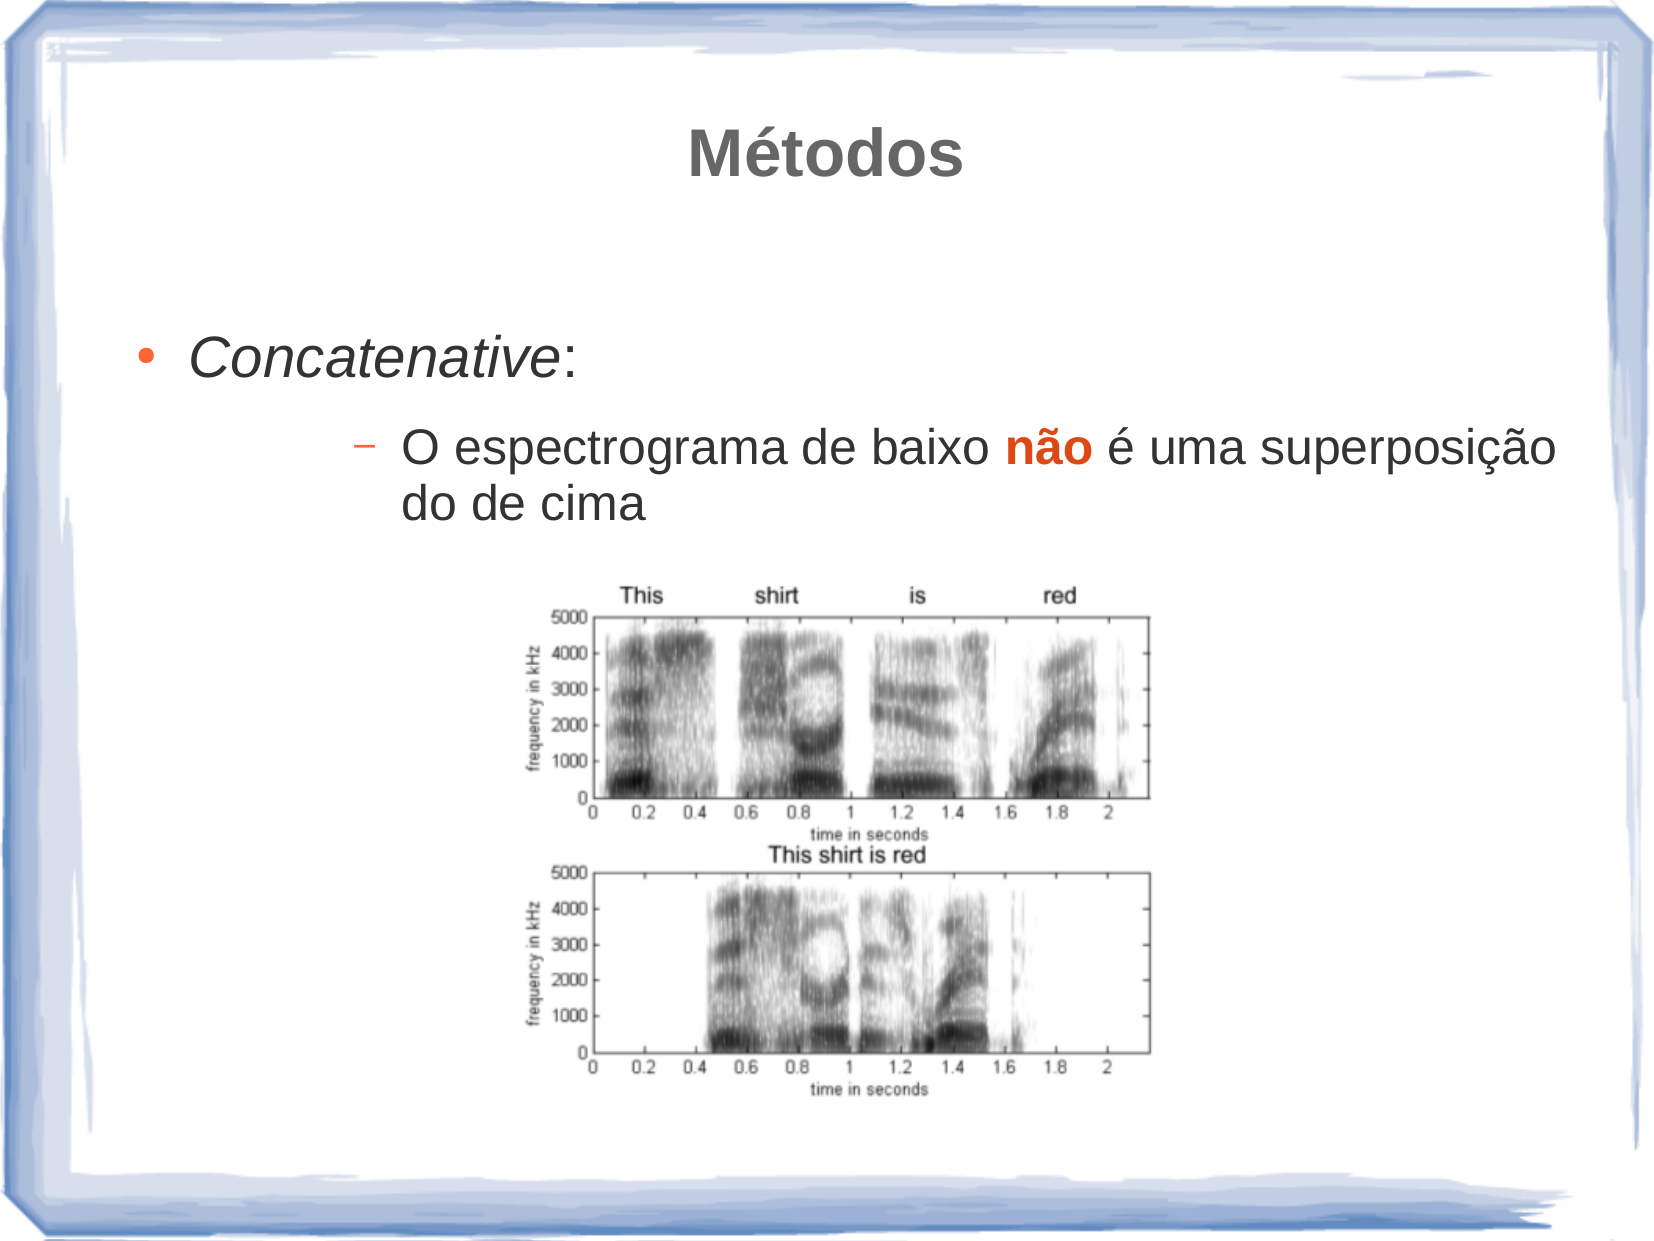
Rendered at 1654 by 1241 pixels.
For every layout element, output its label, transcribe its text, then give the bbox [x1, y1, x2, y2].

list Concatenative: O espectrograma de baixo não é uma superposição do de cima [118, 324, 1571, 1045]
title Métodos [82, 49, 1571, 257]
picture [0, 0, 1654, 1241]
